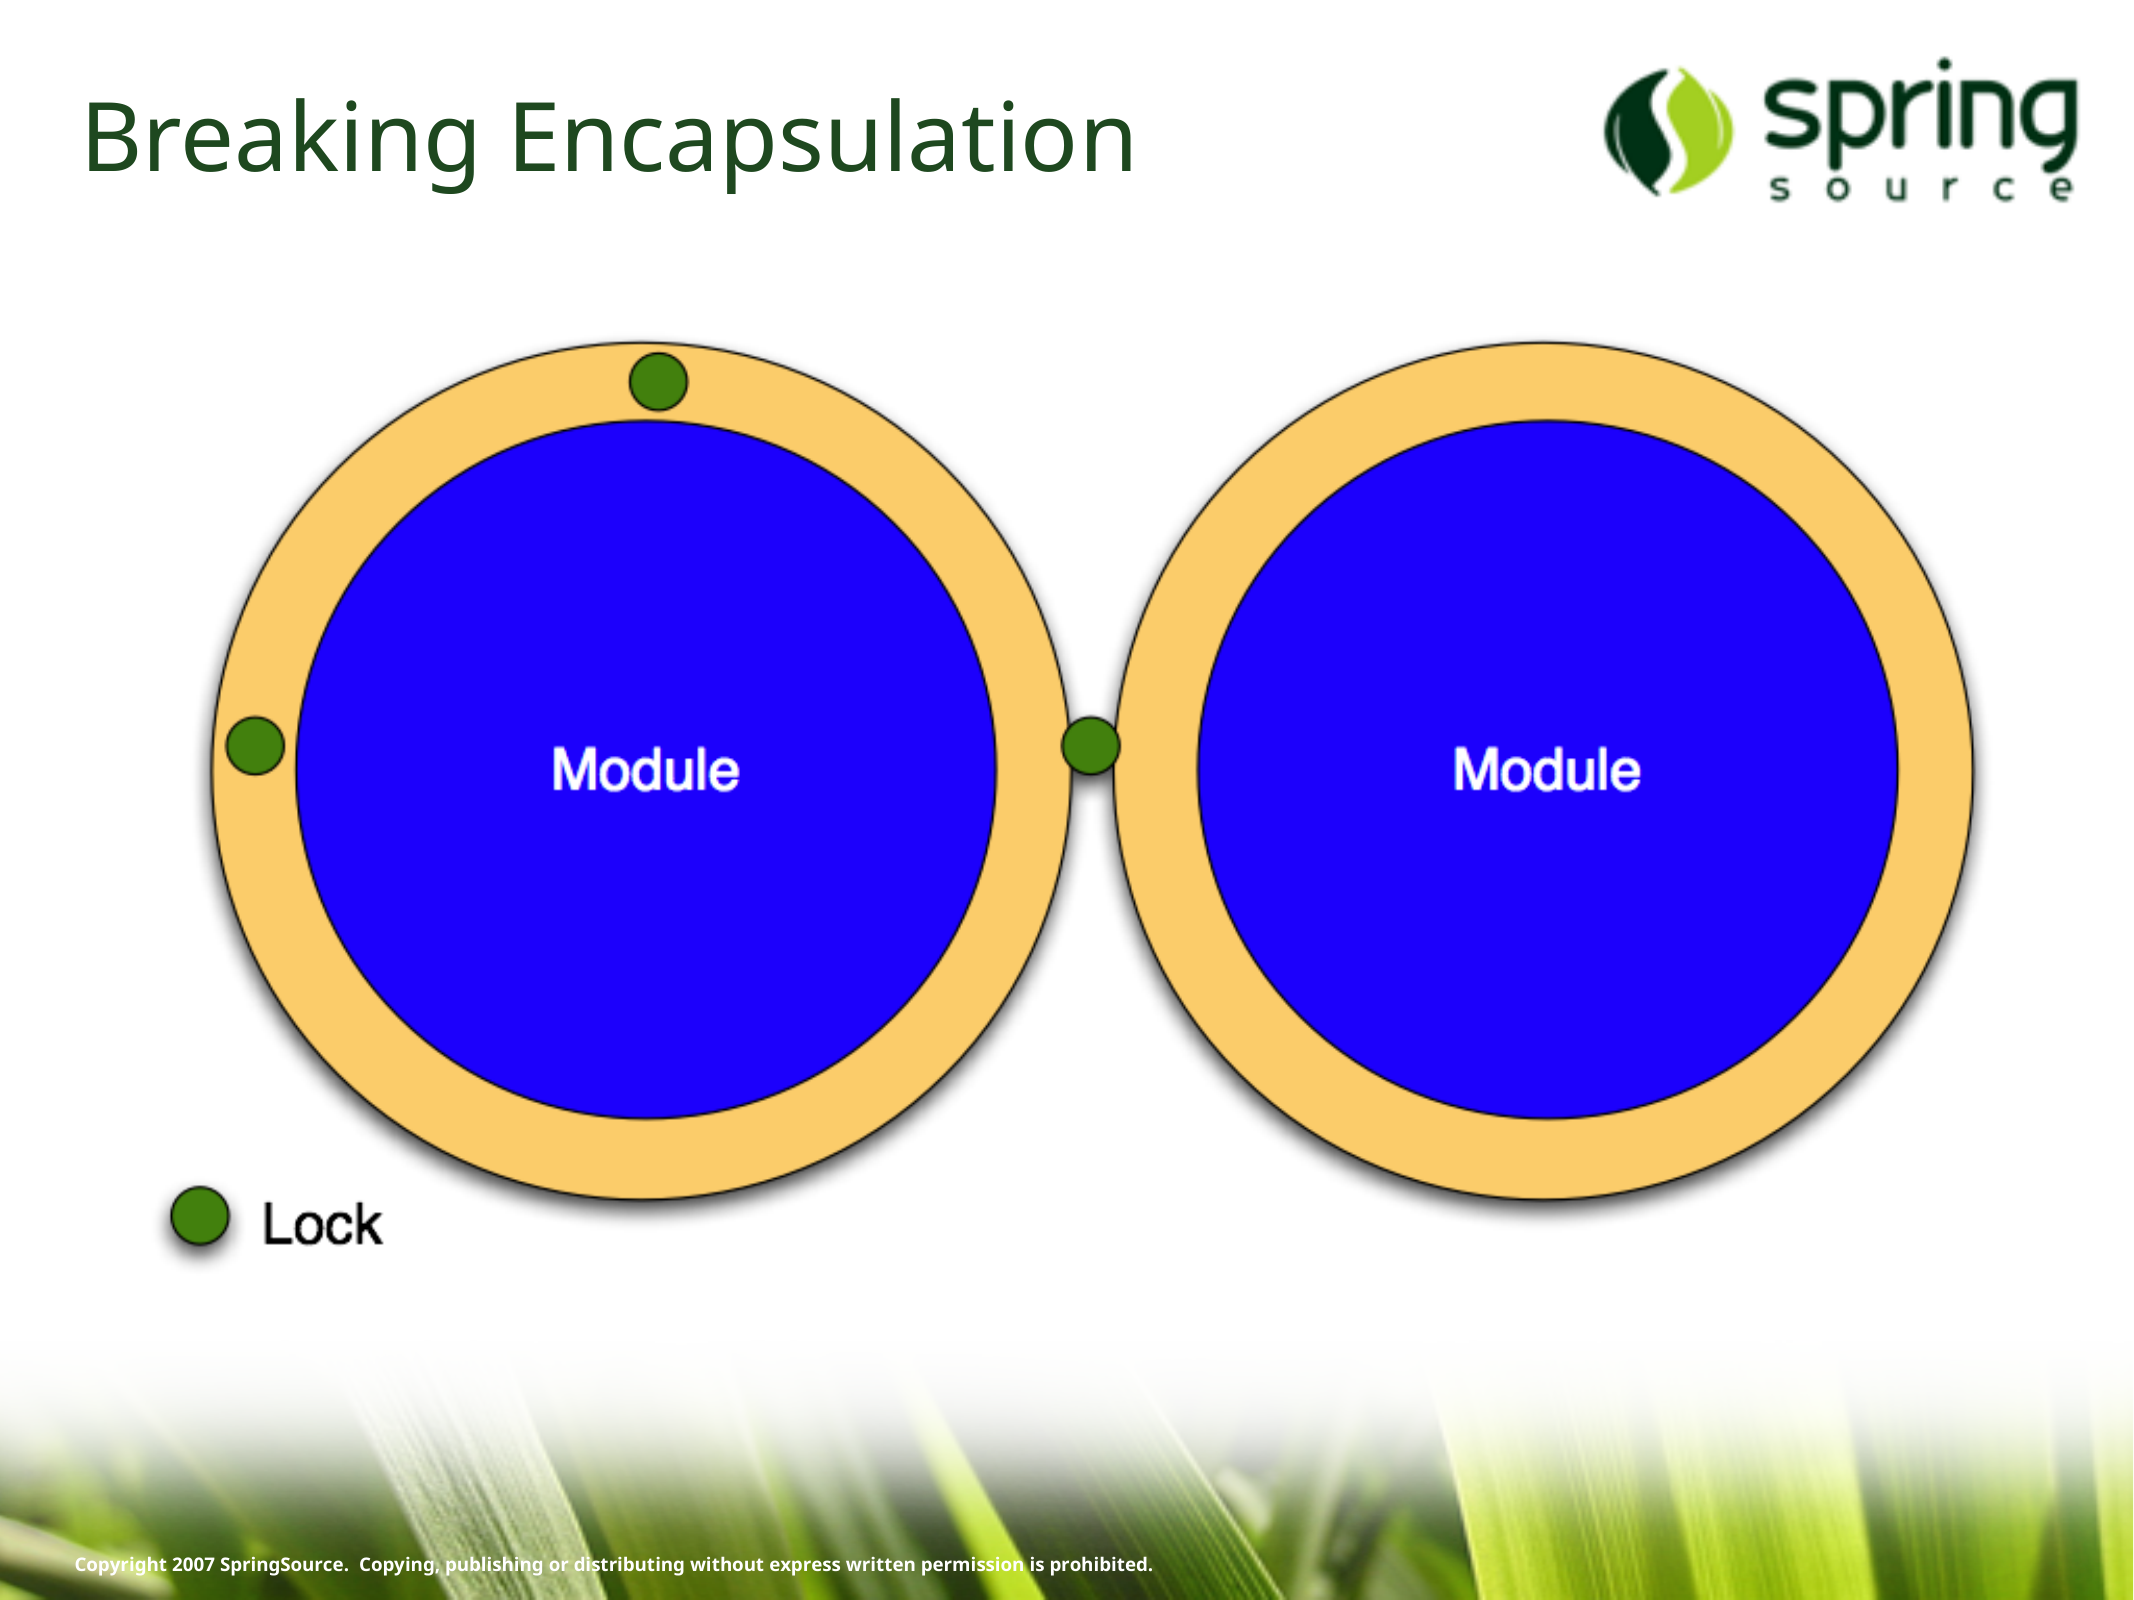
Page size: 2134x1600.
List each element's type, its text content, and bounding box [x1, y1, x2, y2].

picture [0, 1340, 2134, 1600]
picture [1555, 46, 2134, 224]
title Breaking Encapsulation [80, 16, 1548, 253]
picture [123, 305, 2022, 1303]
